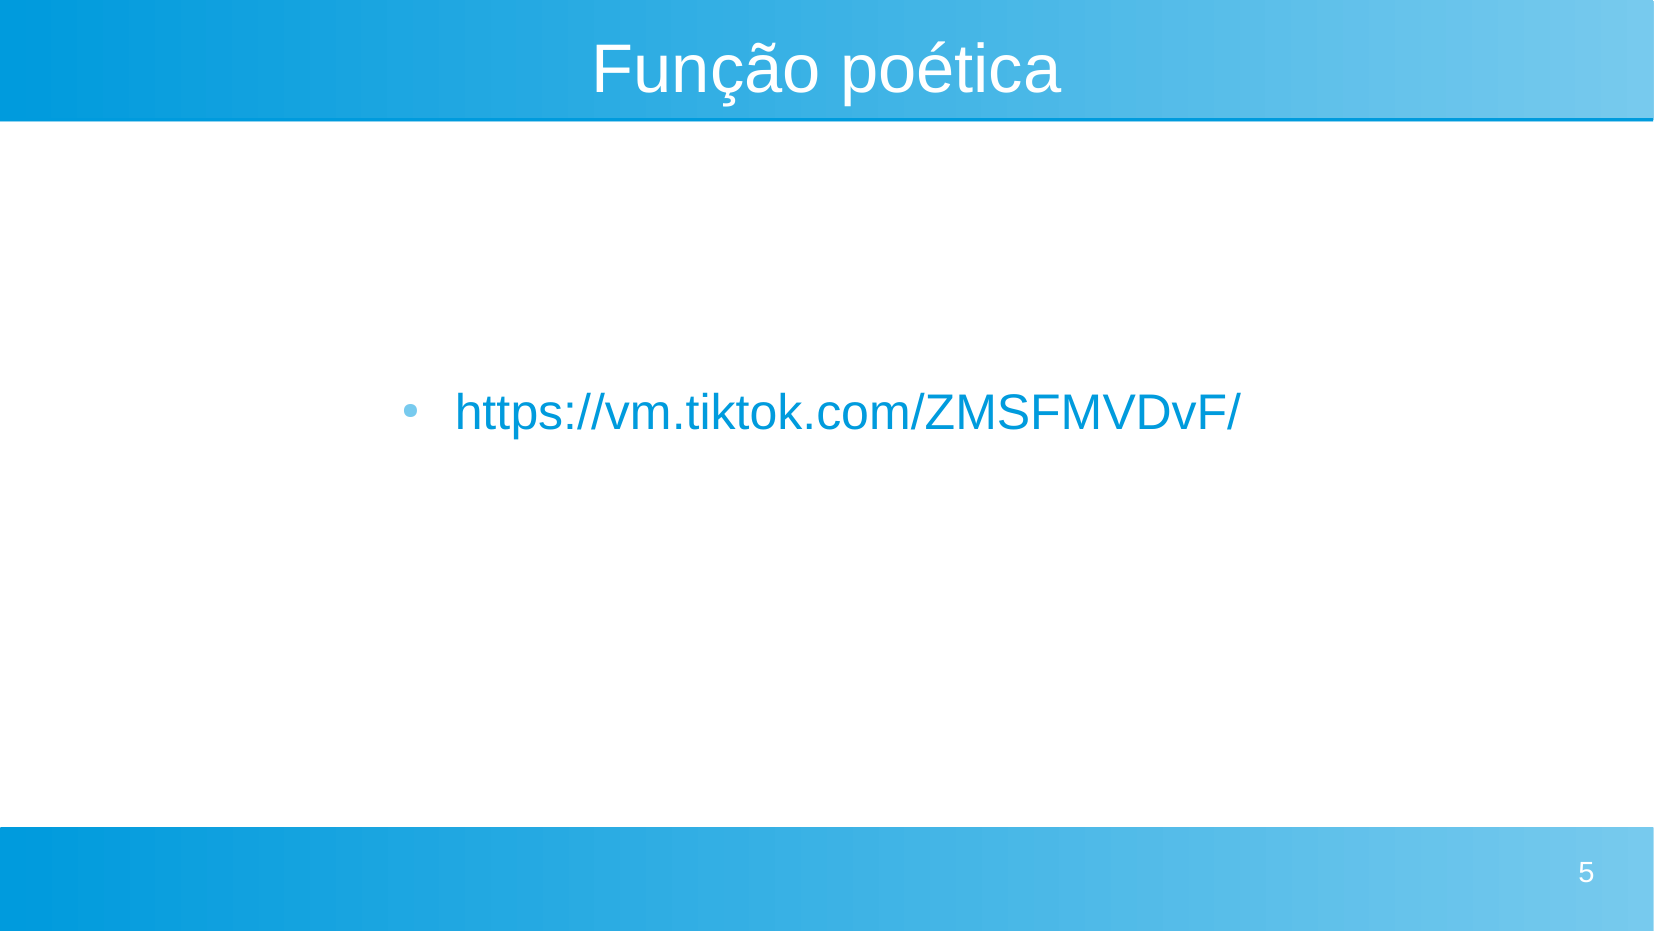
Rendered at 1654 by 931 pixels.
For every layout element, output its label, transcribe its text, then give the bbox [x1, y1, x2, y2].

title Função poética [59, 29, 1595, 108]
list https://vm.tiktok.com/ZMSFMVDvF/ [383, 383, 1359, 443]
